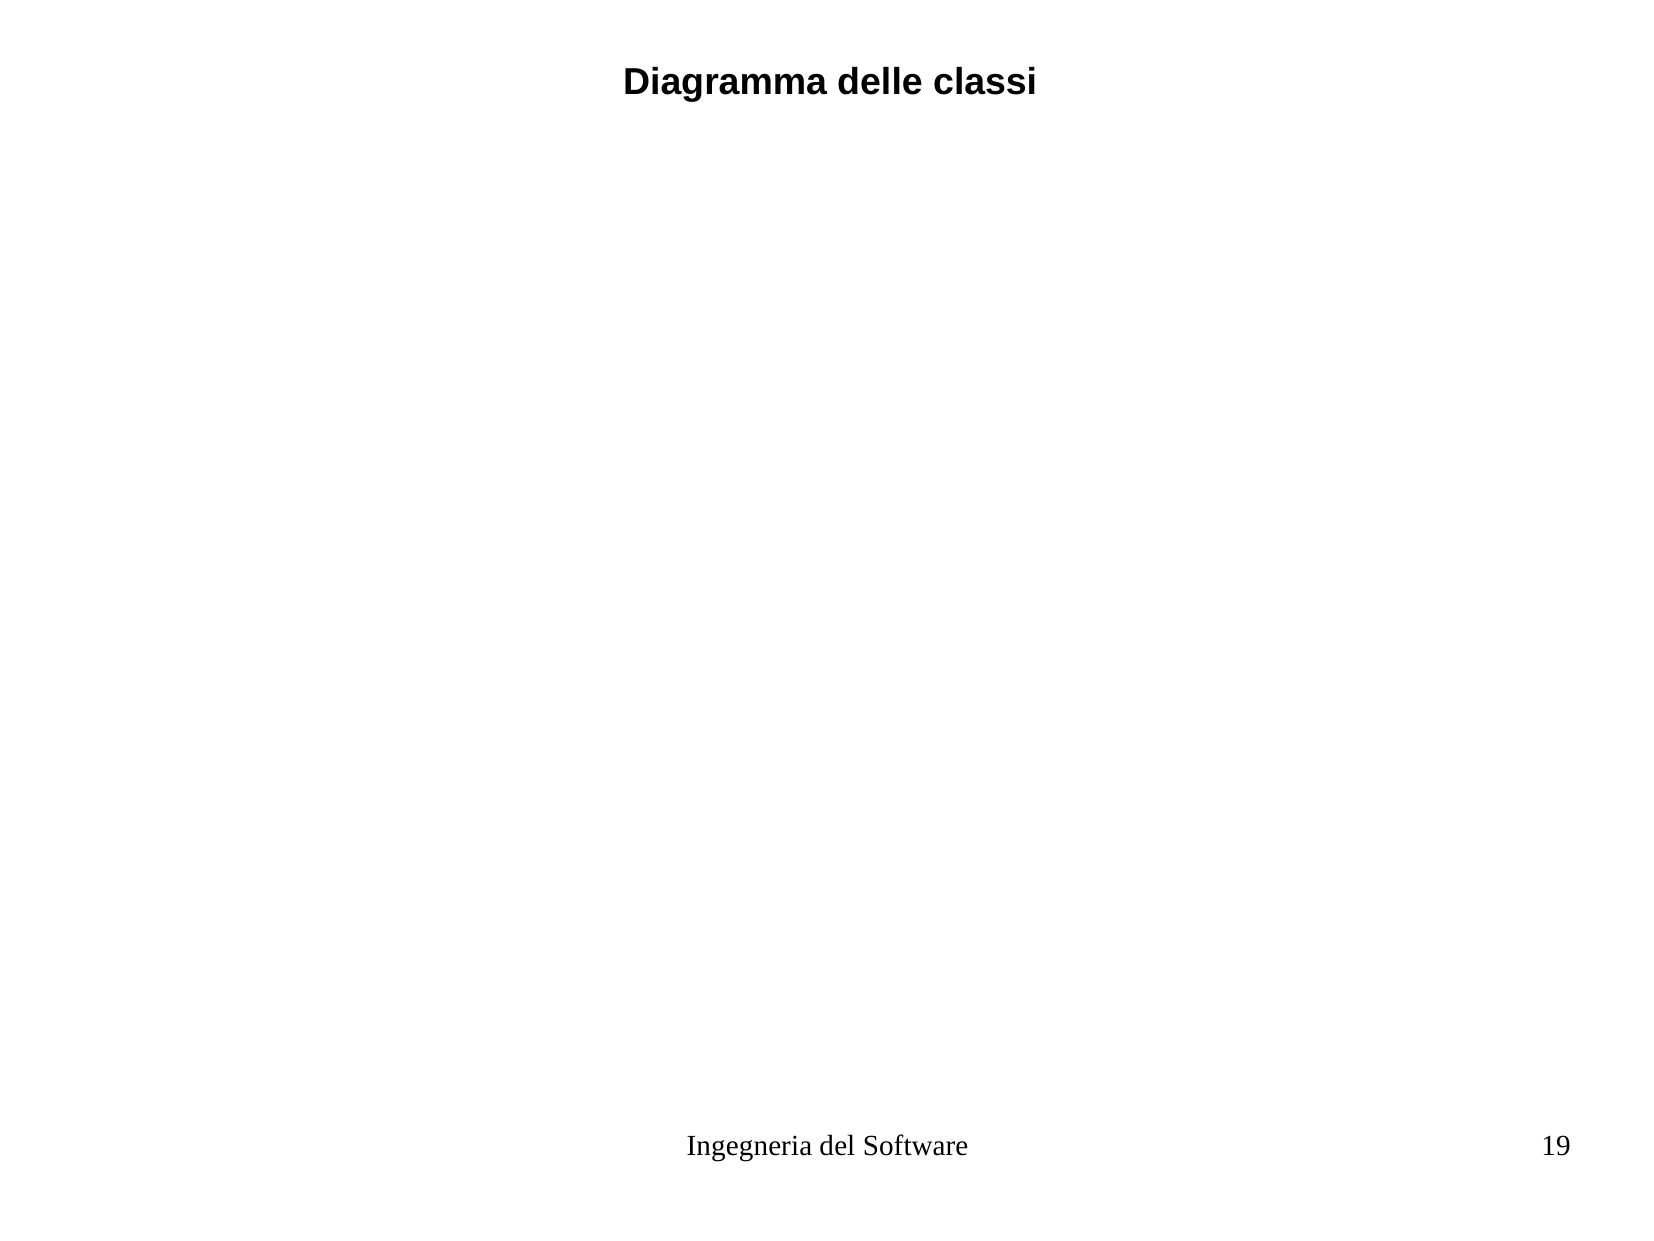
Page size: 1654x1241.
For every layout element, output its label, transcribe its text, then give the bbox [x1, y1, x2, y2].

text_box Diagramma delle classi [608, 53, 1053, 110]
